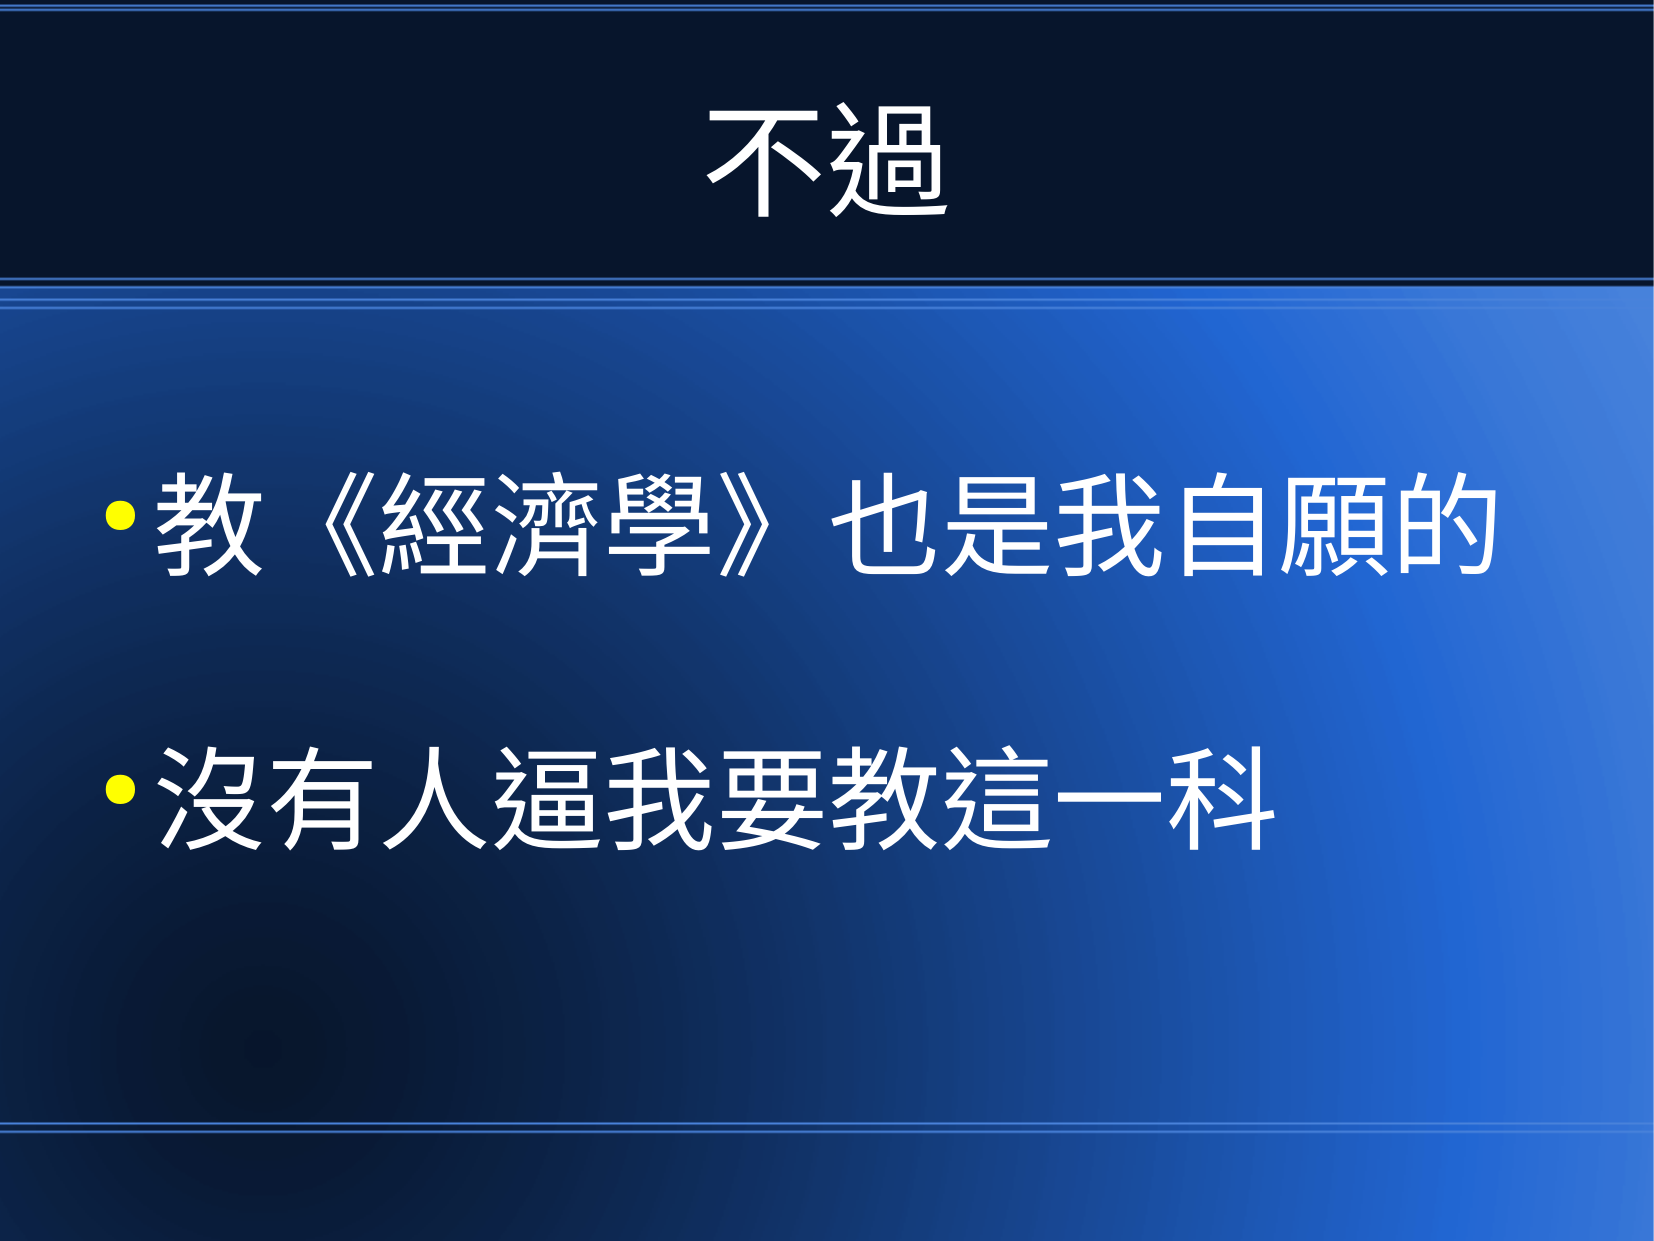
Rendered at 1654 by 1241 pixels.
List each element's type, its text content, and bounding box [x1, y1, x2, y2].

picture [0, 0, 1654, 1241]
title 不過 [82, 49, 1571, 257]
list 教《經濟學》也是我自願的 沒有人逼我要教這一科 [82, 355, 1571, 1241]
